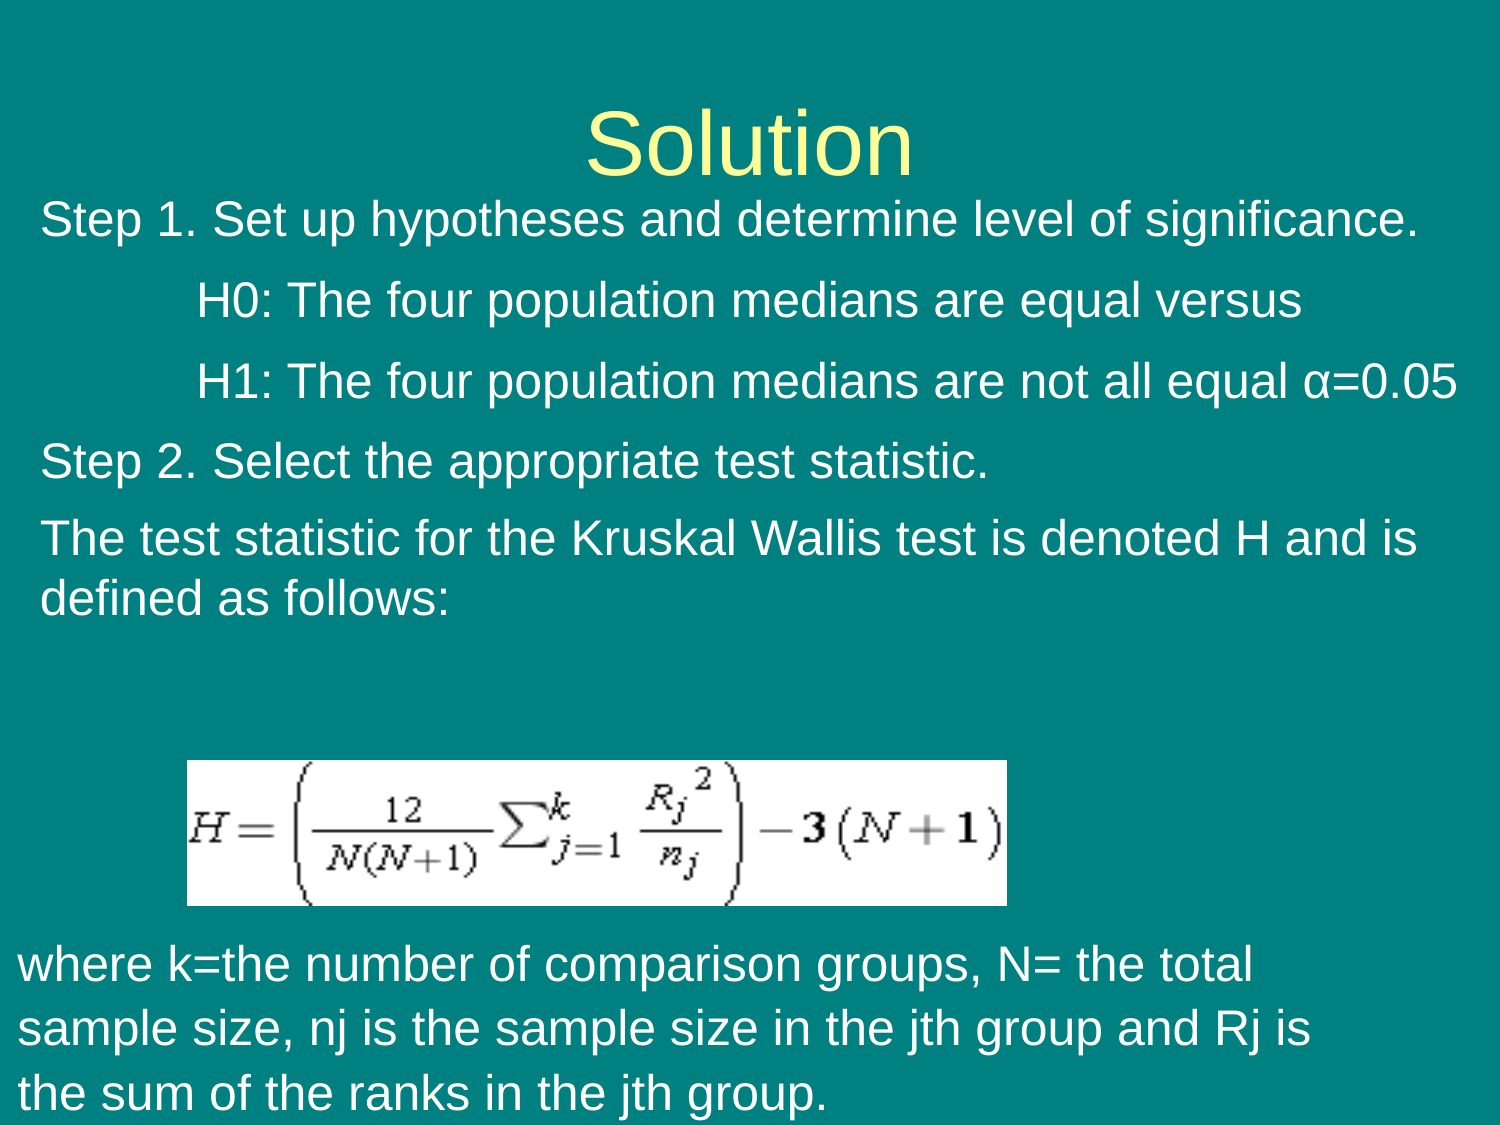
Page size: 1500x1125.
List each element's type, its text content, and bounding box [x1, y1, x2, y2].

text_box where k=the number of comparison groups, N= the total sample size, nj is the sample size in the jth group and Rj is the sum of the ranks in the jth group. [2, 920, 1353, 1125]
text_box Step 1. Set up hypotheses and determine level of significance. H0: The four population medians are equal versus H1: The four population medians are not all equal α=0.05 Step 2. Select the appropriate test statistic. The test statistic for the Kruskal Wallis test is denoted H and is defined as follows: [24, 174, 1475, 634]
title Solution [75, 45, 1425, 174]
picture [187, 760, 1007, 906]
